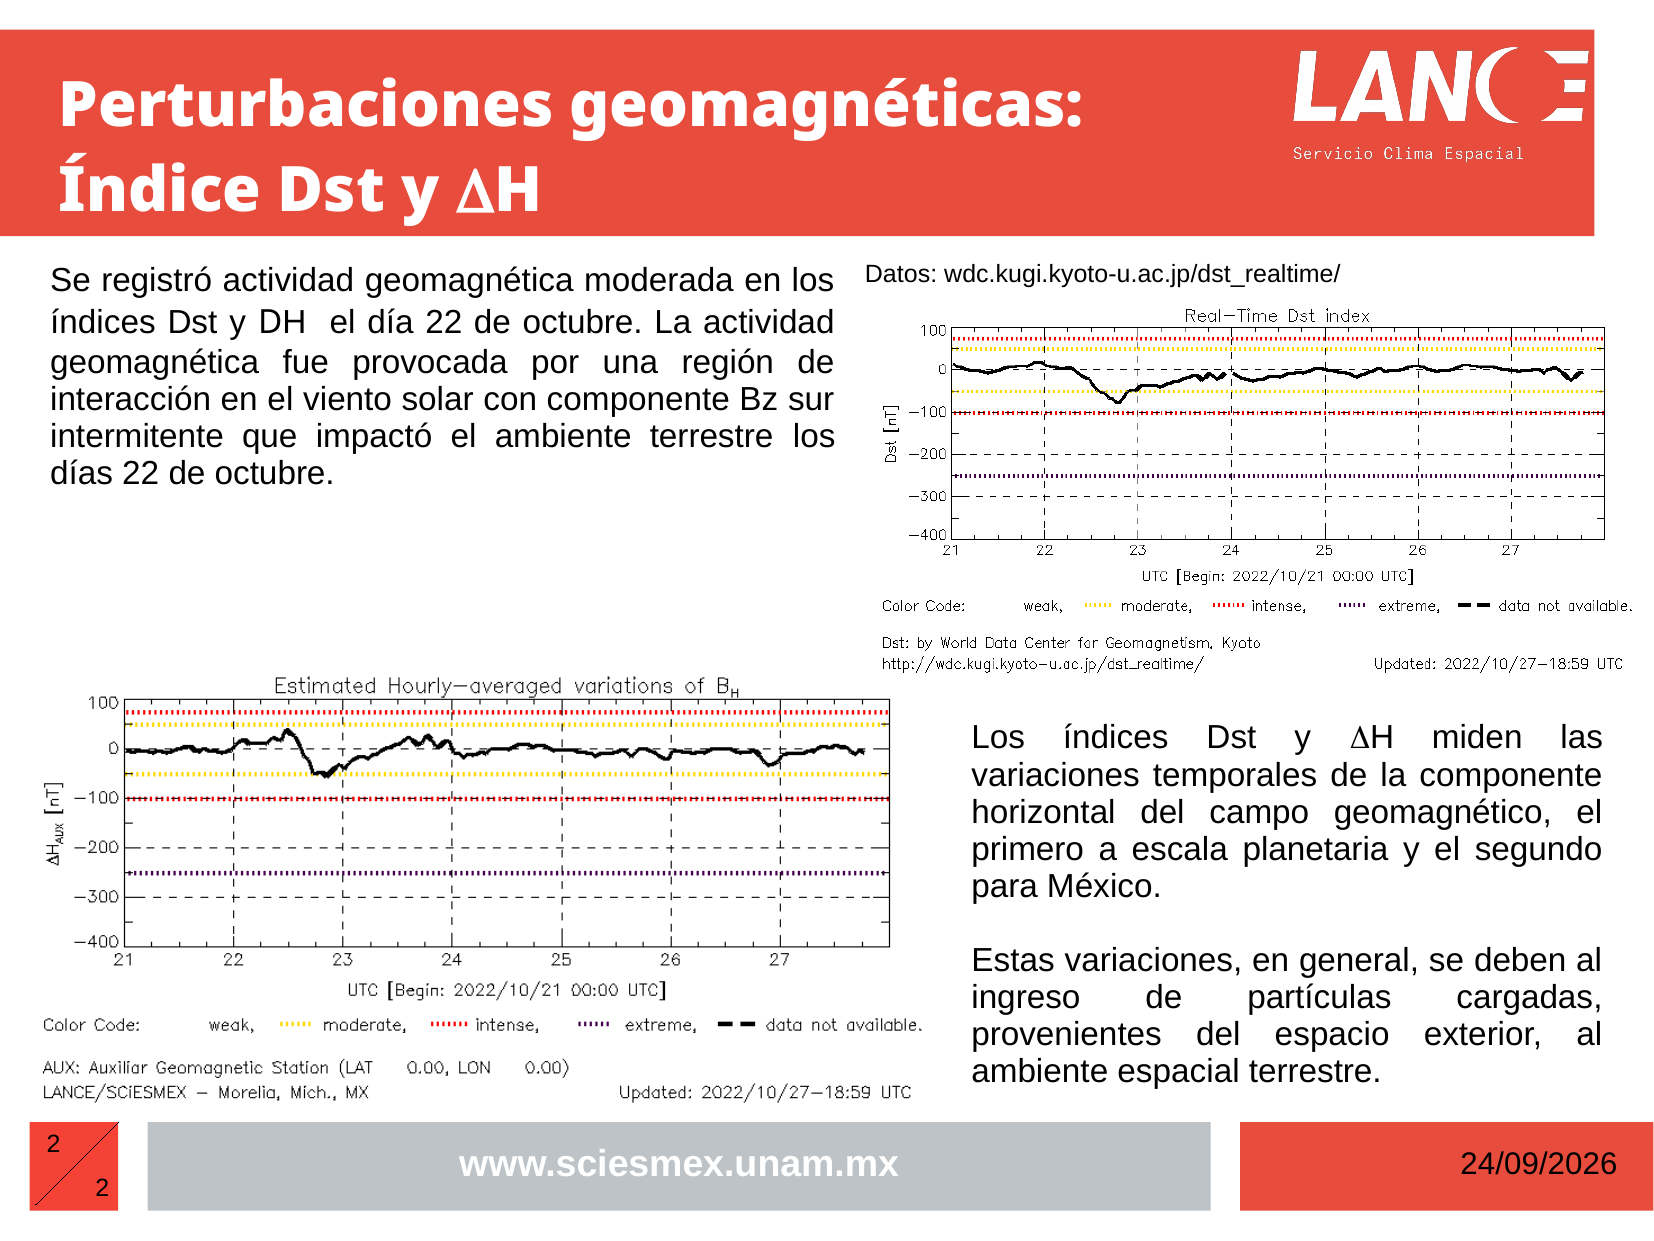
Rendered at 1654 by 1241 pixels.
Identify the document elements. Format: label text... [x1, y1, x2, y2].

text_box <número> [31, 1122, 176, 1170]
title Perturbaciones geomagnéticas: Índice Dst y DH [59, 59, 1312, 207]
text_box 27/10/2022 [1424, 1122, 1654, 1205]
picture [34, 289, 1642, 1105]
text_box Datos: wdc.kugi.kyoto-u.ac.jp/dst_realtime/ [850, 252, 1371, 296]
text_box 2 [35, 1151, 125, 1209]
text_box Los índices Dst y DH miden las variaciones temporales de la componente horizontal del campo geomagnético, el primero a escala planetaria y el segundo para México. Estas variaciones, en general, se deben al ingreso de partículas cargadas, provenientes del espacio exterior, al ambiente espacial terrestre. [956, 711, 1619, 1097]
text_box Se registró actividad geomagnética moderada en los índices Dst y DH el día 22 de octubre. La actividad geomagnética fue provocada por una región de interacción en el viento solar con componente Bz sur intermitente que impactó el ambiente terrestre los días 22 de octubre. [35, 253, 851, 640]
picture [1293, 47, 1589, 162]
text_box www.sciesmex.unam.mx [153, 1122, 1205, 1205]
